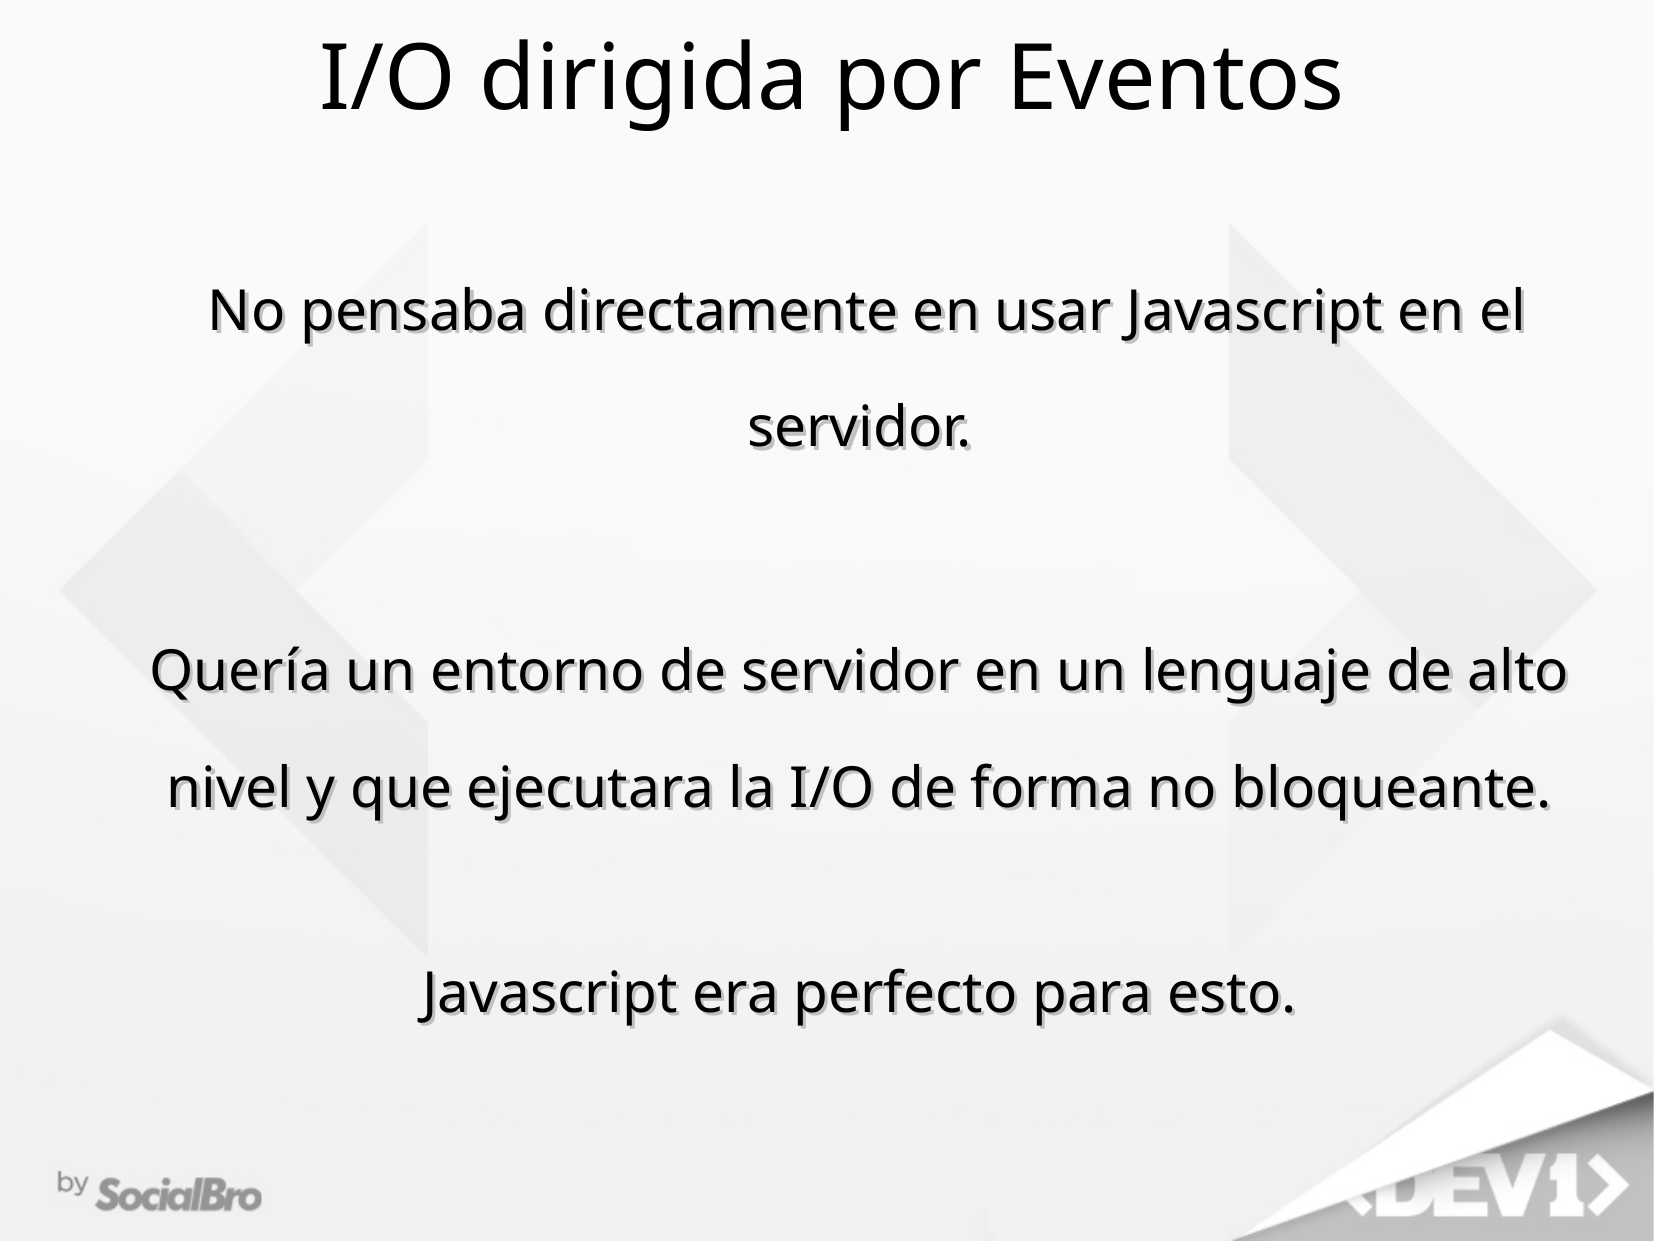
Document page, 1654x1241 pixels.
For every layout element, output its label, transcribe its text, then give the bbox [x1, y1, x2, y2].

title I/O dirigida por Eventos [88, 0, 1577, 148]
list No pensaba directamente en usar Javascript en el servidor. Quería un entorno de servidor en un lenguaje de alto nivel y que ejecutara la I/O de forma no bloqueante. Javascript era perfecto para esto. [88, 231, 1571, 1050]
picture [0, 0, 1654, 1241]
